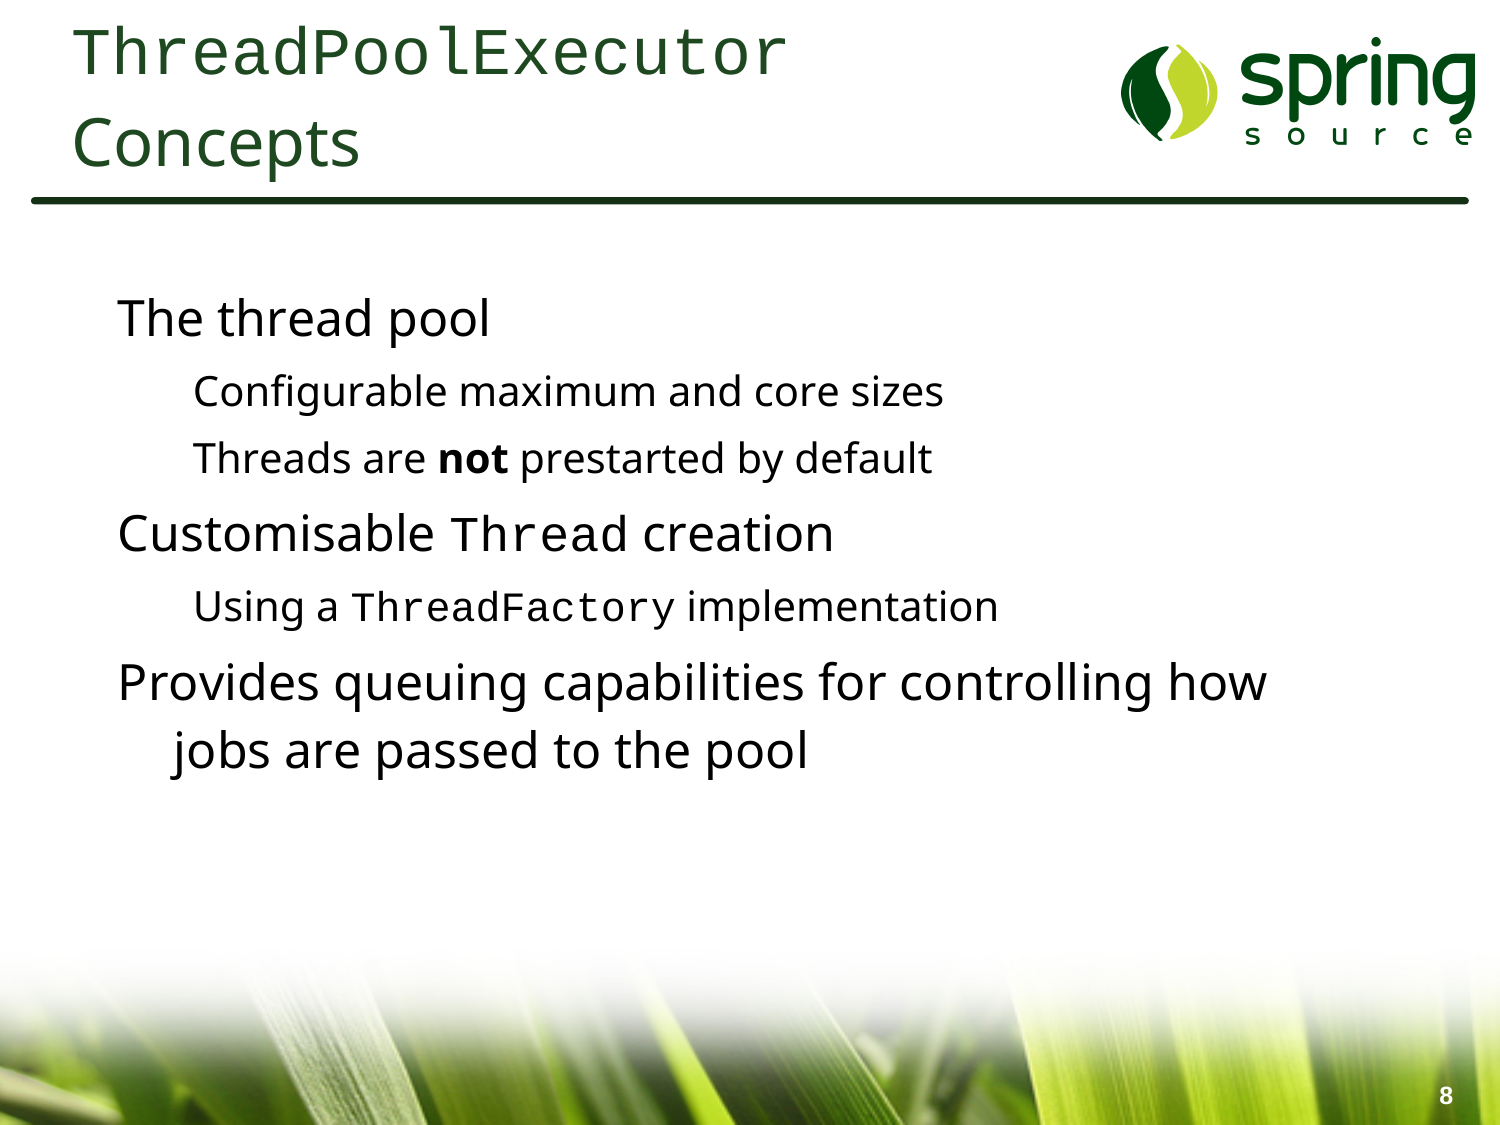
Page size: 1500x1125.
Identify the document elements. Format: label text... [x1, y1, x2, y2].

picture [0, 944, 1500, 1125]
list The thread pool Configurable maximum and core sizes Threads are not prestarted by default Customisable Thread creation Using a ThreadFactory implementation Provides queuing capabilities for controlling how jobs are passed to the pool [103, 275, 1394, 938]
picture [1121, 37, 1475, 145]
title ThreadPoolExecutor Concepts [56, 2, 1089, 187]
